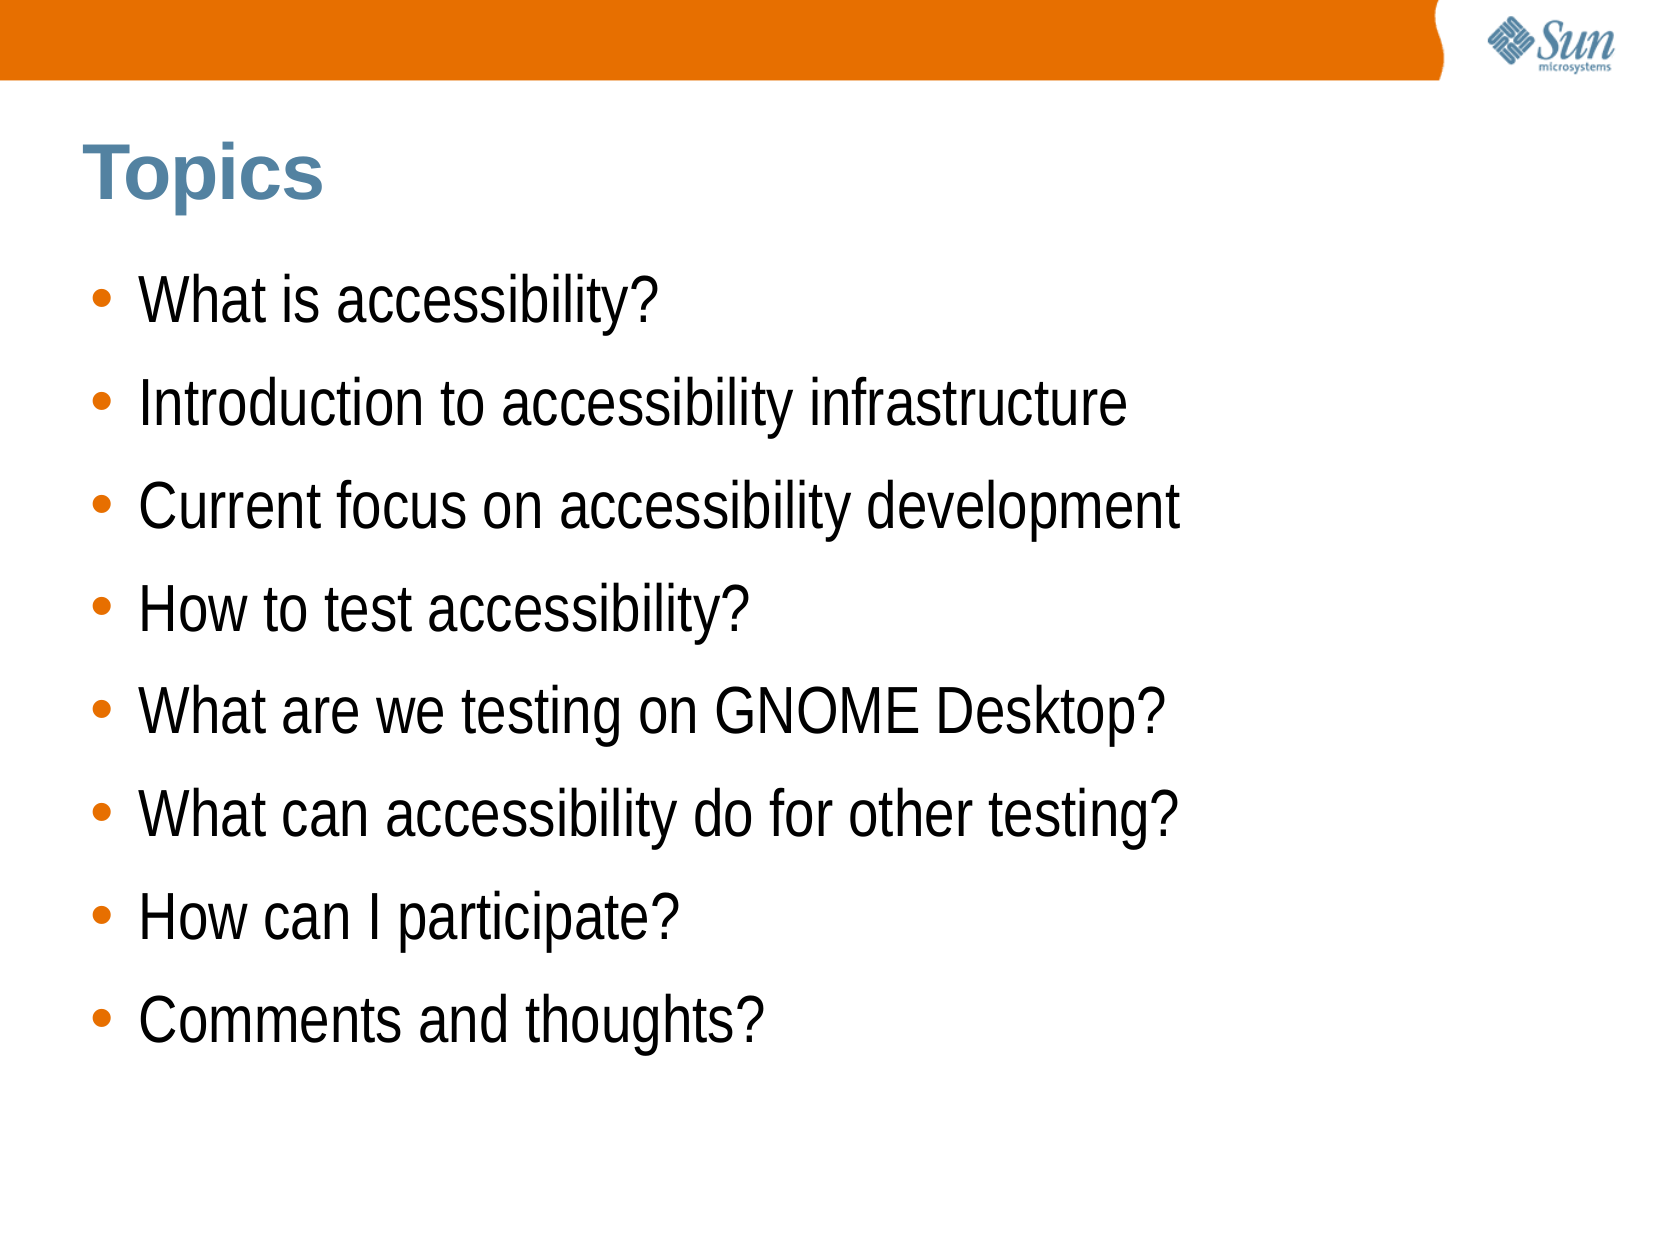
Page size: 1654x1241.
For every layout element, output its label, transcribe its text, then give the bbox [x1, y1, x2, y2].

picture [0, 0, 1654, 83]
title Topics [82, 135, 1585, 251]
list What is accessibility? Introduction to accessibility infrastructure Current focus on accessibility development How to test accessibility? What are we testing on GNOME Desktop? What can accessibility do for other testing? How can I participate? Comments and thoughts? [71, 270, 1545, 1058]
